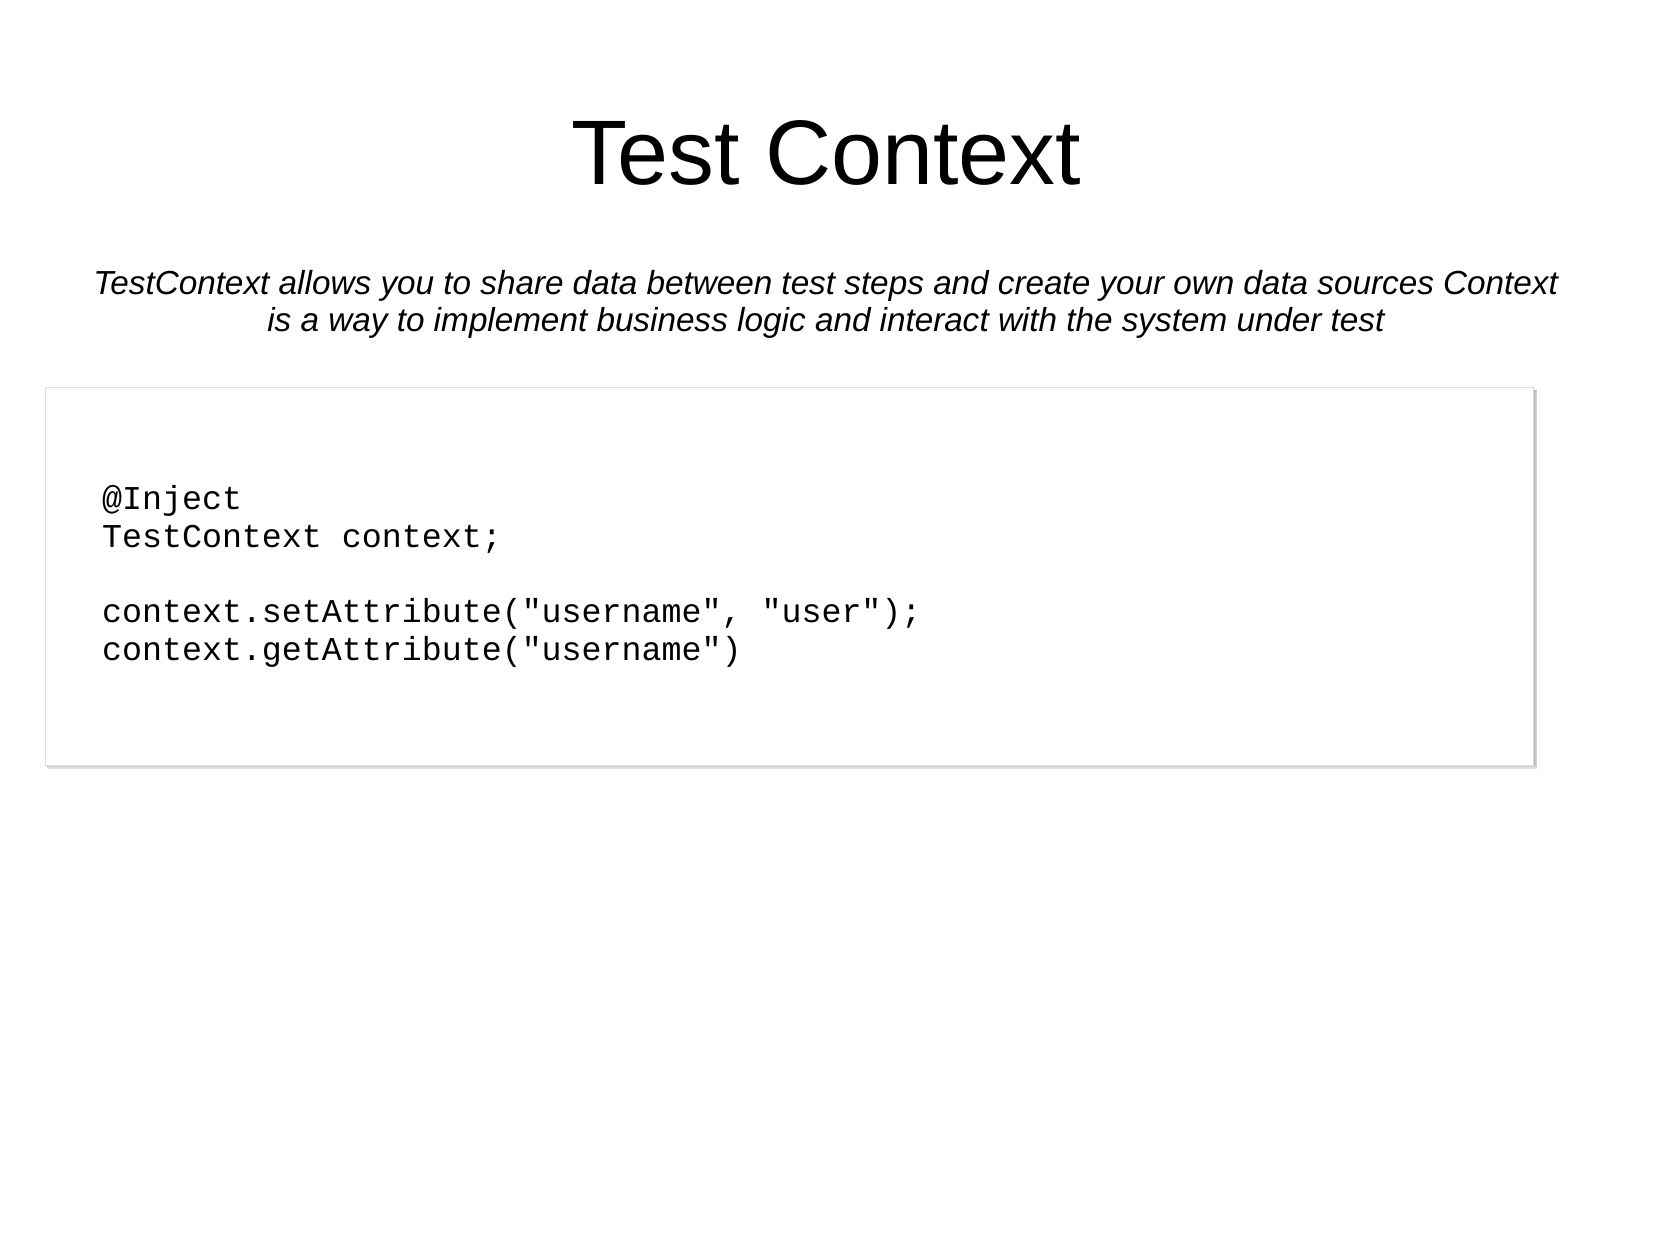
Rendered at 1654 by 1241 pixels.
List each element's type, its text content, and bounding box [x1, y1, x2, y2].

subtitle @Inject TestContext context; context.setAttribute("username", "user"); context.getAttribute("username") [45, 387, 1534, 766]
title Test Context [82, 49, 1571, 197]
title TestContext allows you to share data between test steps and create your own data sources Context is a way to implement business logic and interact with the system under test [82, 197, 1571, 406]
